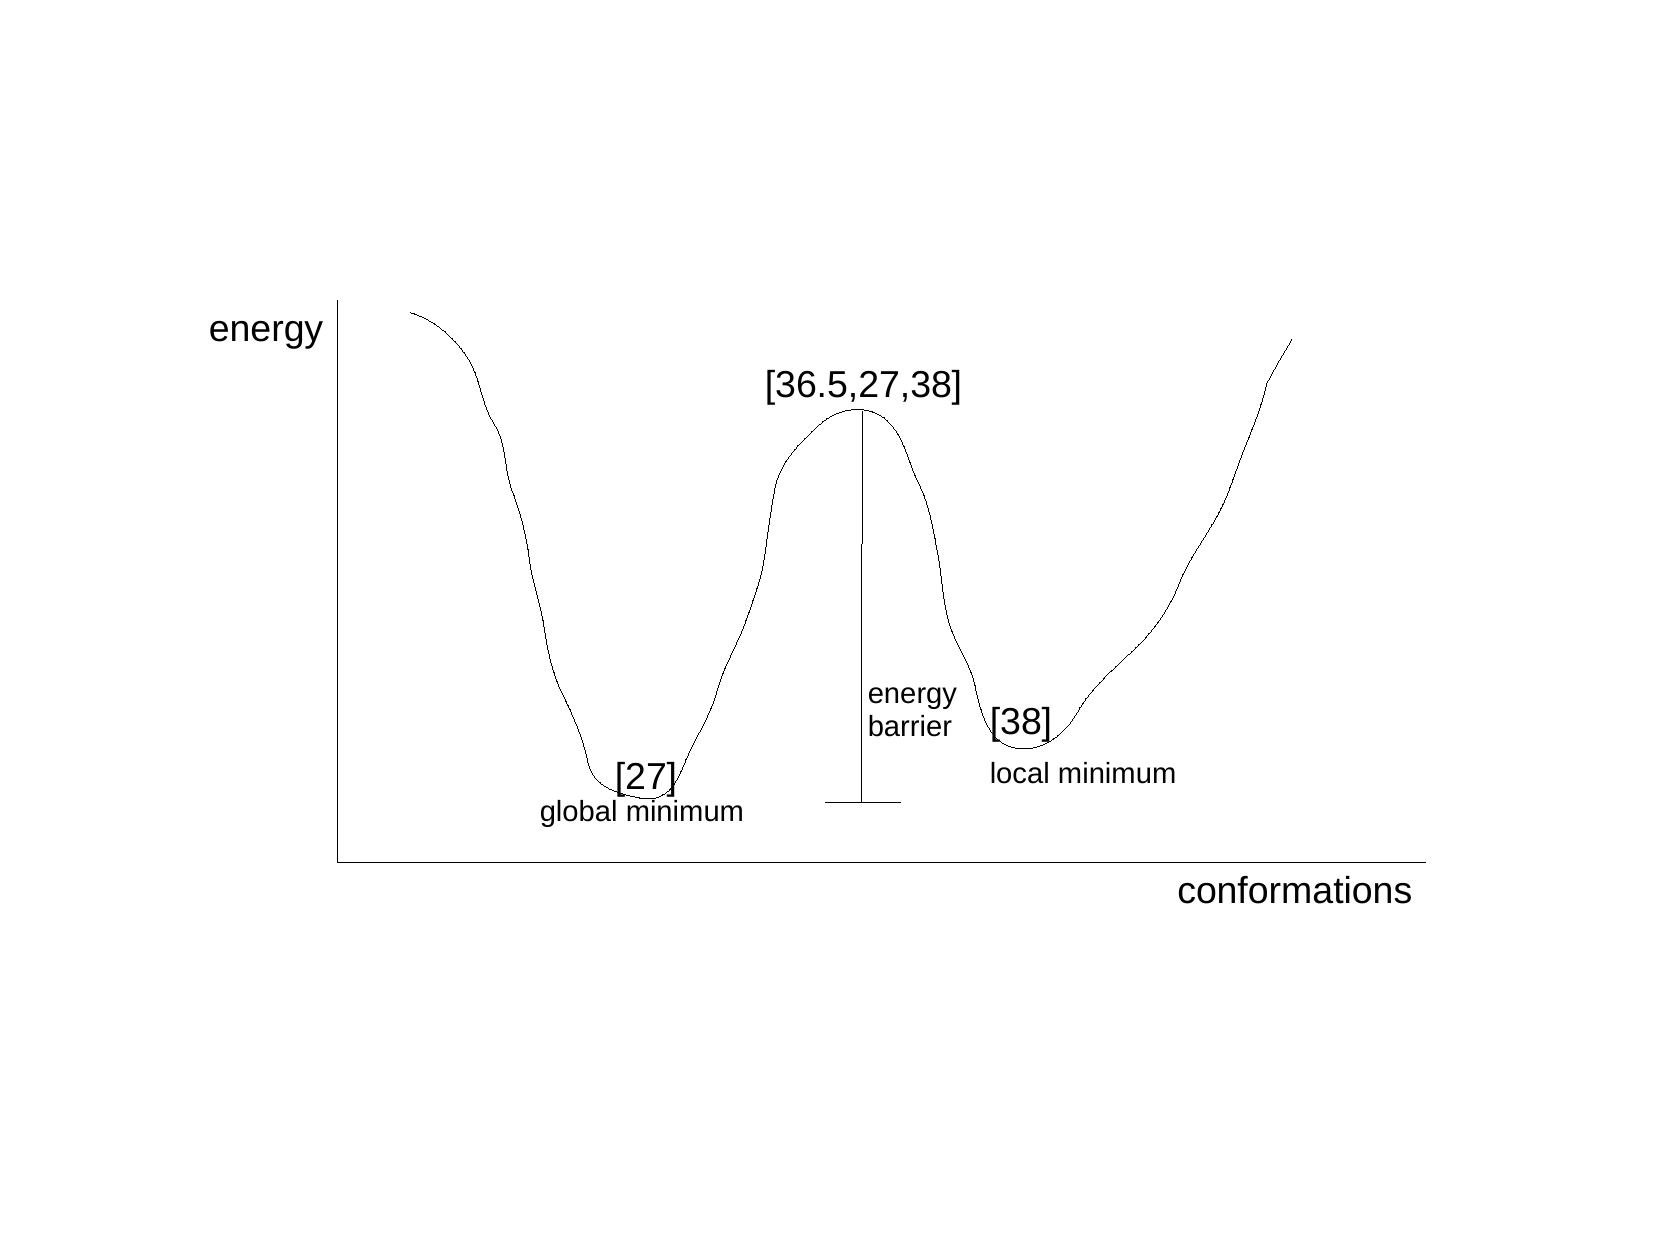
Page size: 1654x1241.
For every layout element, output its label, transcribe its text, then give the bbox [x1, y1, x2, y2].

text_box local minimum [975, 750, 1201, 798]
text_box [27] [600, 747, 693, 805]
text_box [38] [975, 693, 1068, 751]
text_box [36.5,27,38] [750, 355, 978, 413]
text_box energy [194, 300, 338, 357]
text_box energy barrier [853, 669, 972, 751]
text_box conformations [1162, 862, 1428, 920]
text_box global minimum [525, 787, 760, 868]
